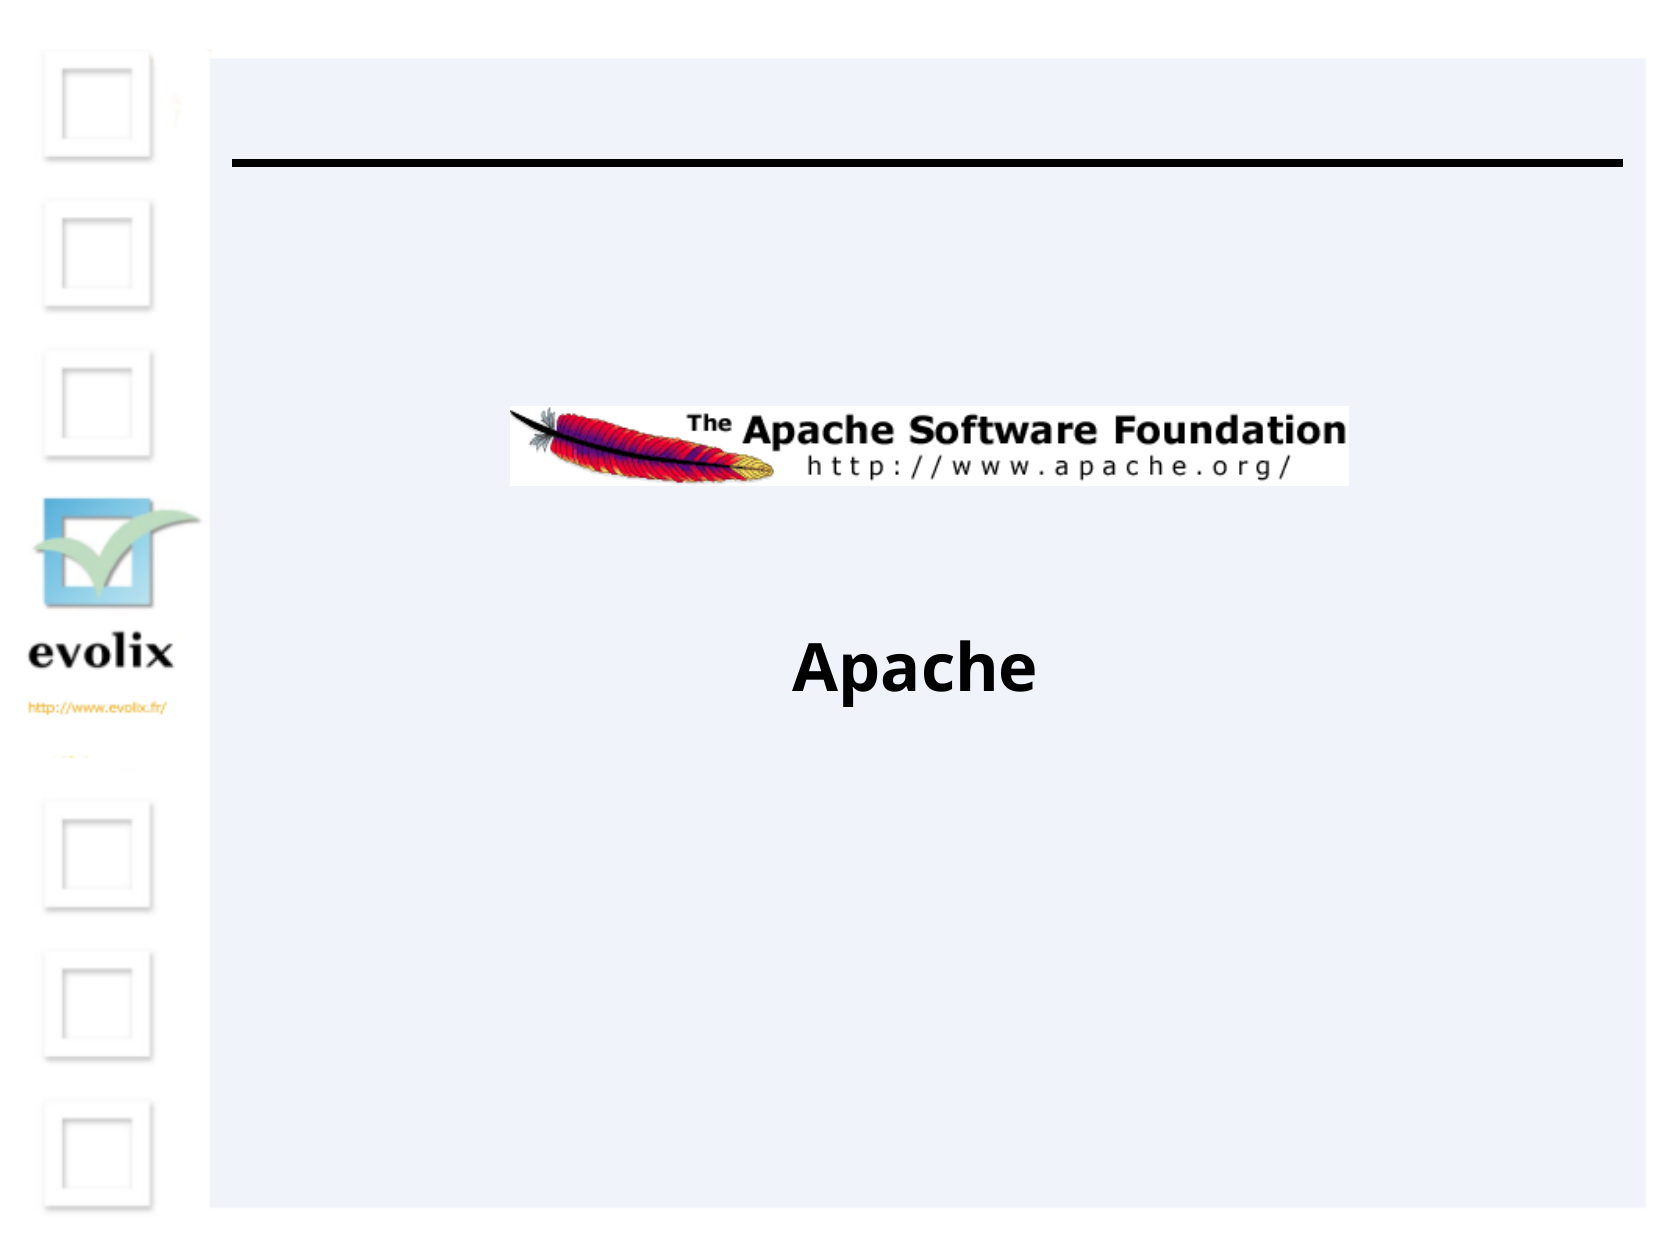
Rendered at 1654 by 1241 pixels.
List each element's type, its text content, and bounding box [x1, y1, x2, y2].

picture [0, 49, 1654, 1218]
title Apache [676, 576, 1172, 754]
